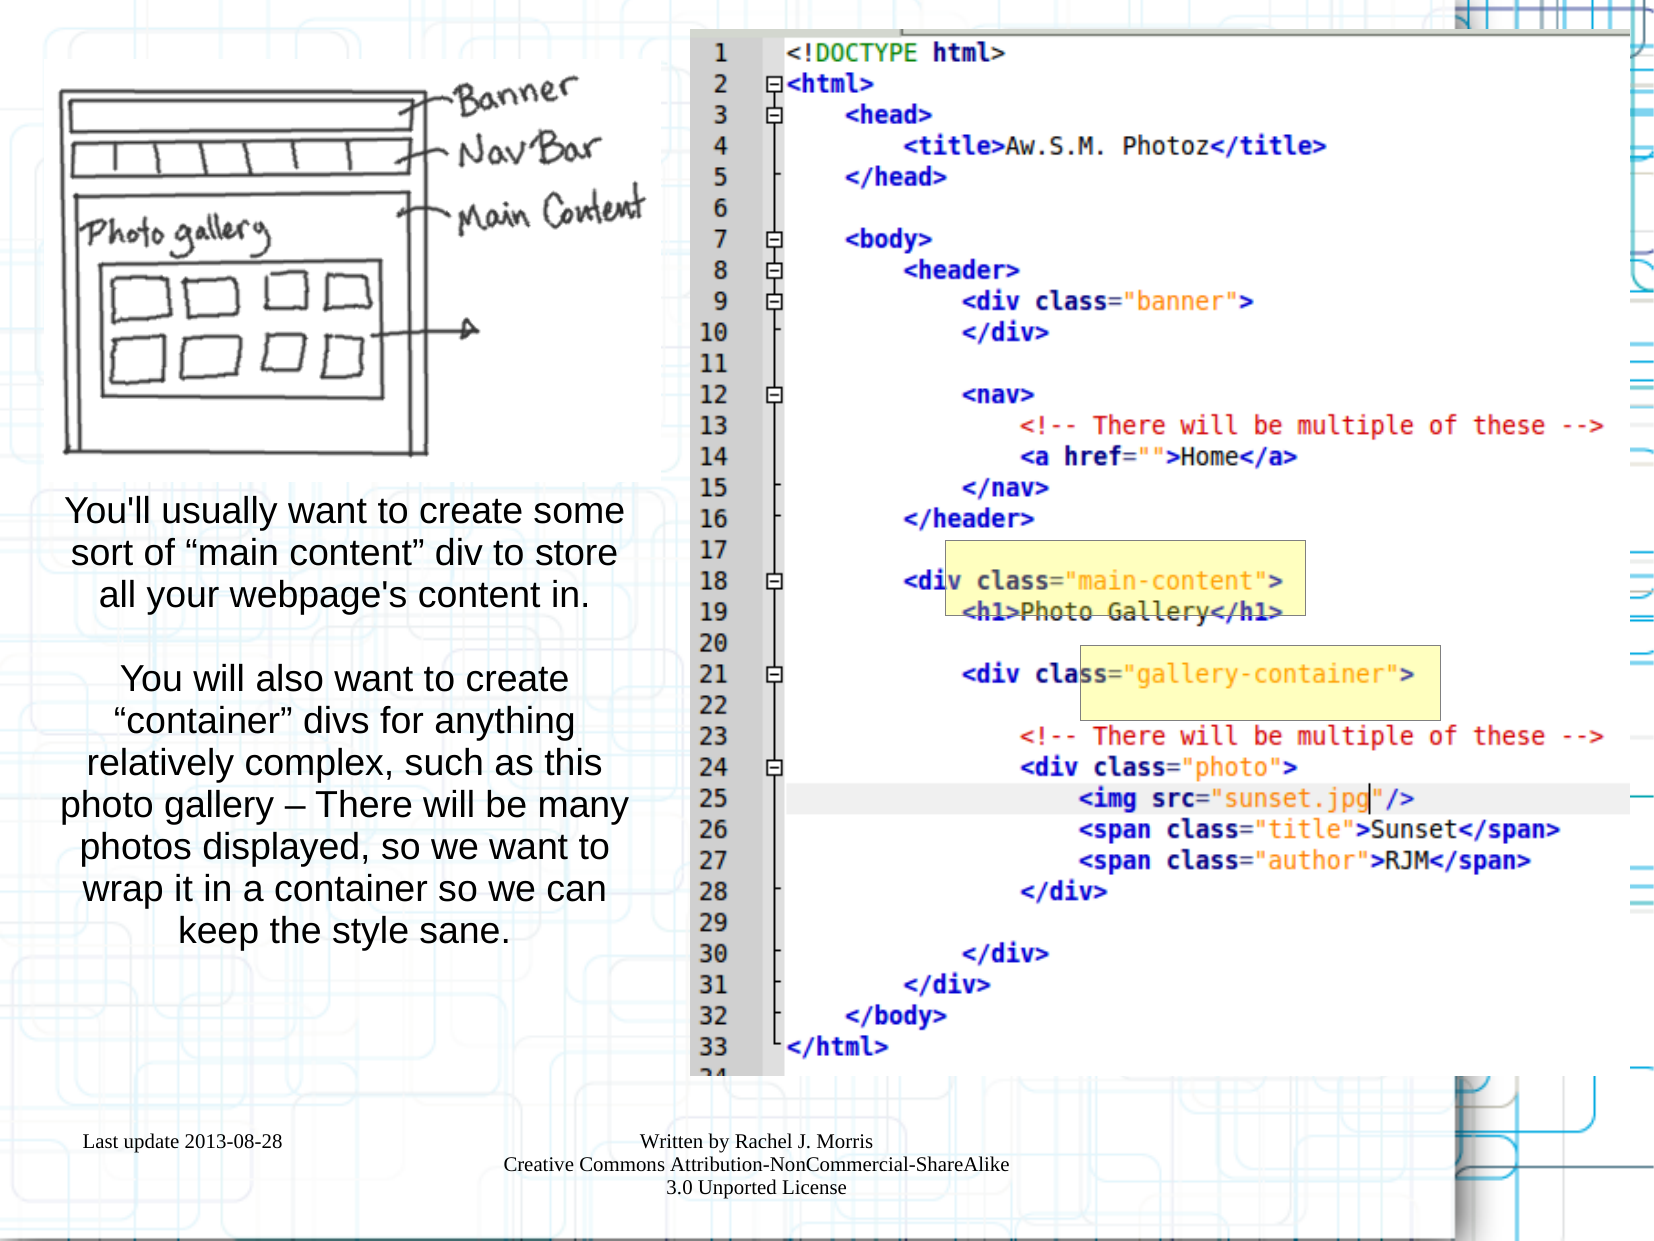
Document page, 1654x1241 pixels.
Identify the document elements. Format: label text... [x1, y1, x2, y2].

text_box [945, 540, 1306, 616]
text_box You'll usually want to create some sort of “main content” div to store all your webpage's content in. You will also want to create “container” divs for anything relatively complex, such as this photo gallery – There will be many photos displayed, so we want to wrap it in a container so we can keep the style sane. [44, 481, 646, 959]
text_box [1080, 645, 1441, 721]
picture [0, 0, 1654, 1241]
